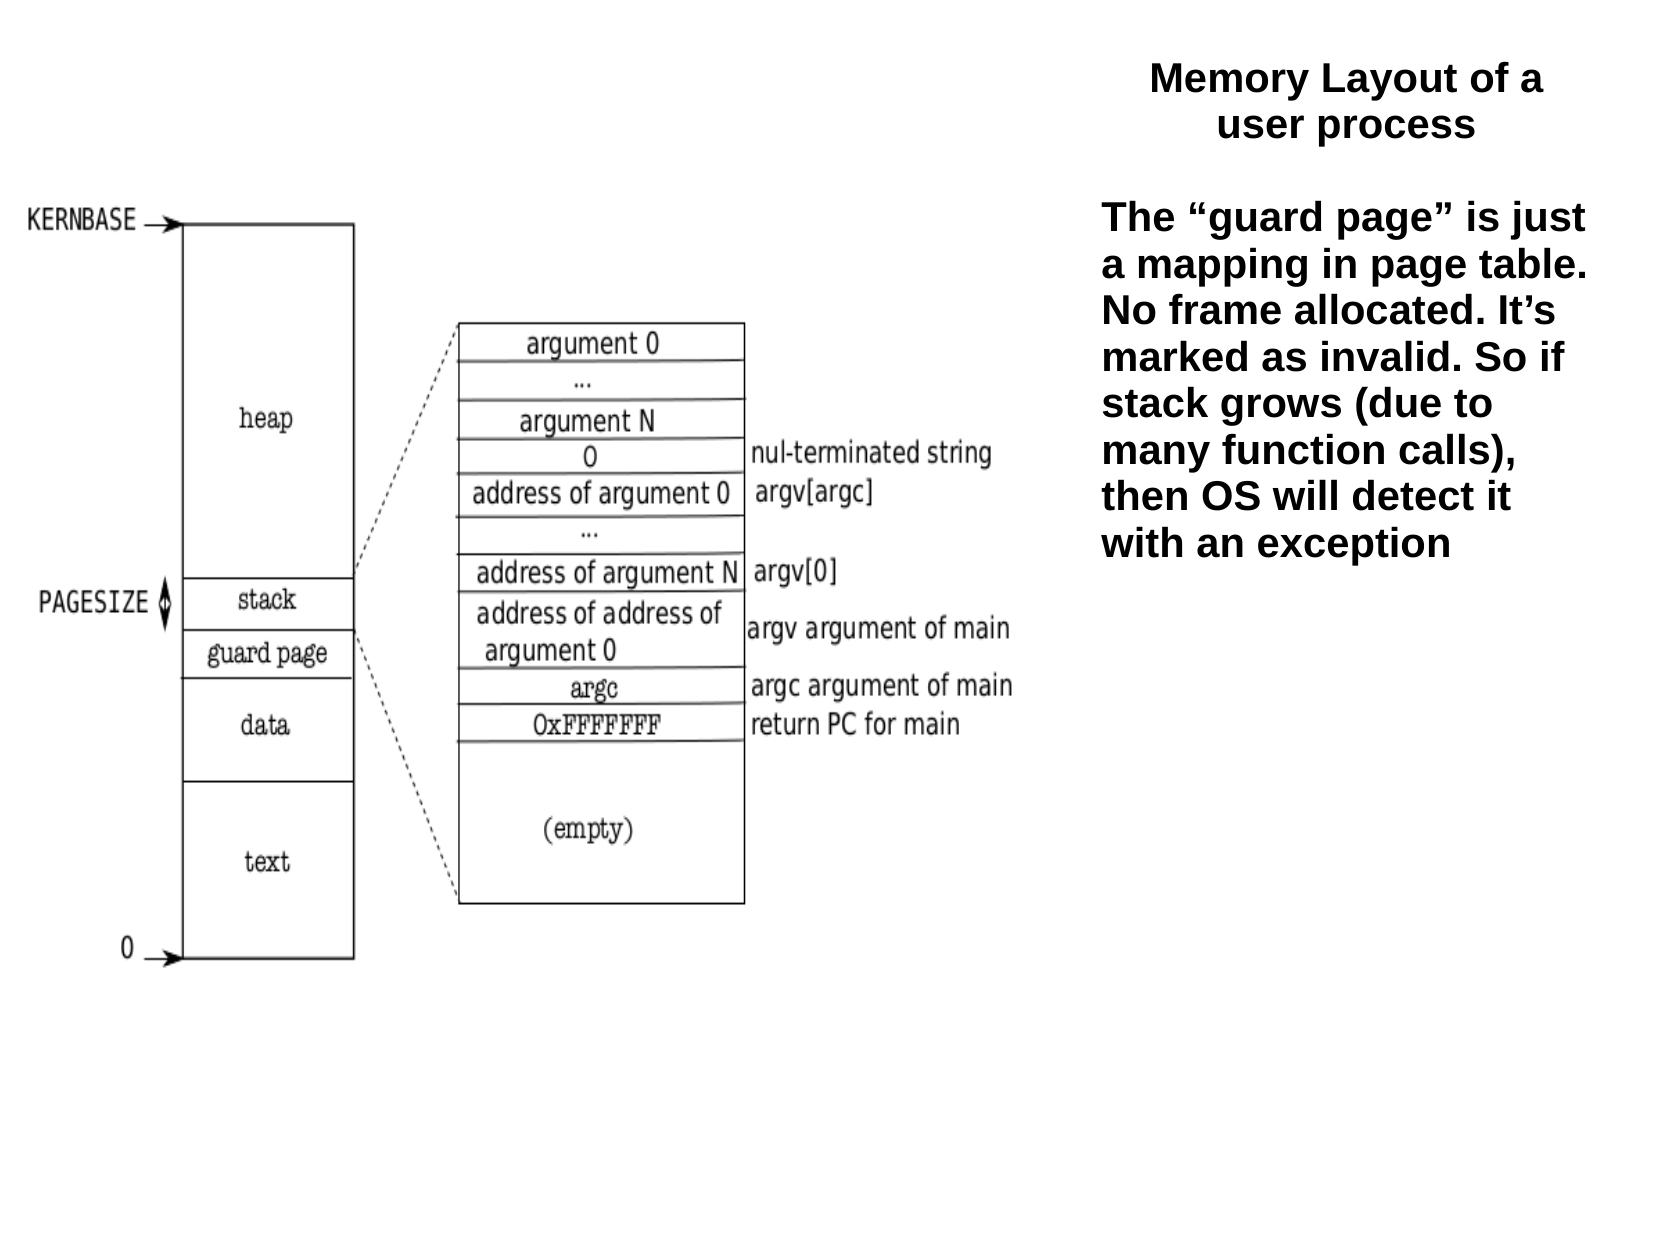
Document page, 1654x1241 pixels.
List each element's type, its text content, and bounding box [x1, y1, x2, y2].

text_box Memory Layout of a user process The “guard page” is just a mapping in page table. No frame allocated. It’s marked as invalid. So if stack grows (due to many function calls), then OS will detect it with an exception [1086, 47, 1607, 1213]
picture [1, 173, 1040, 977]
